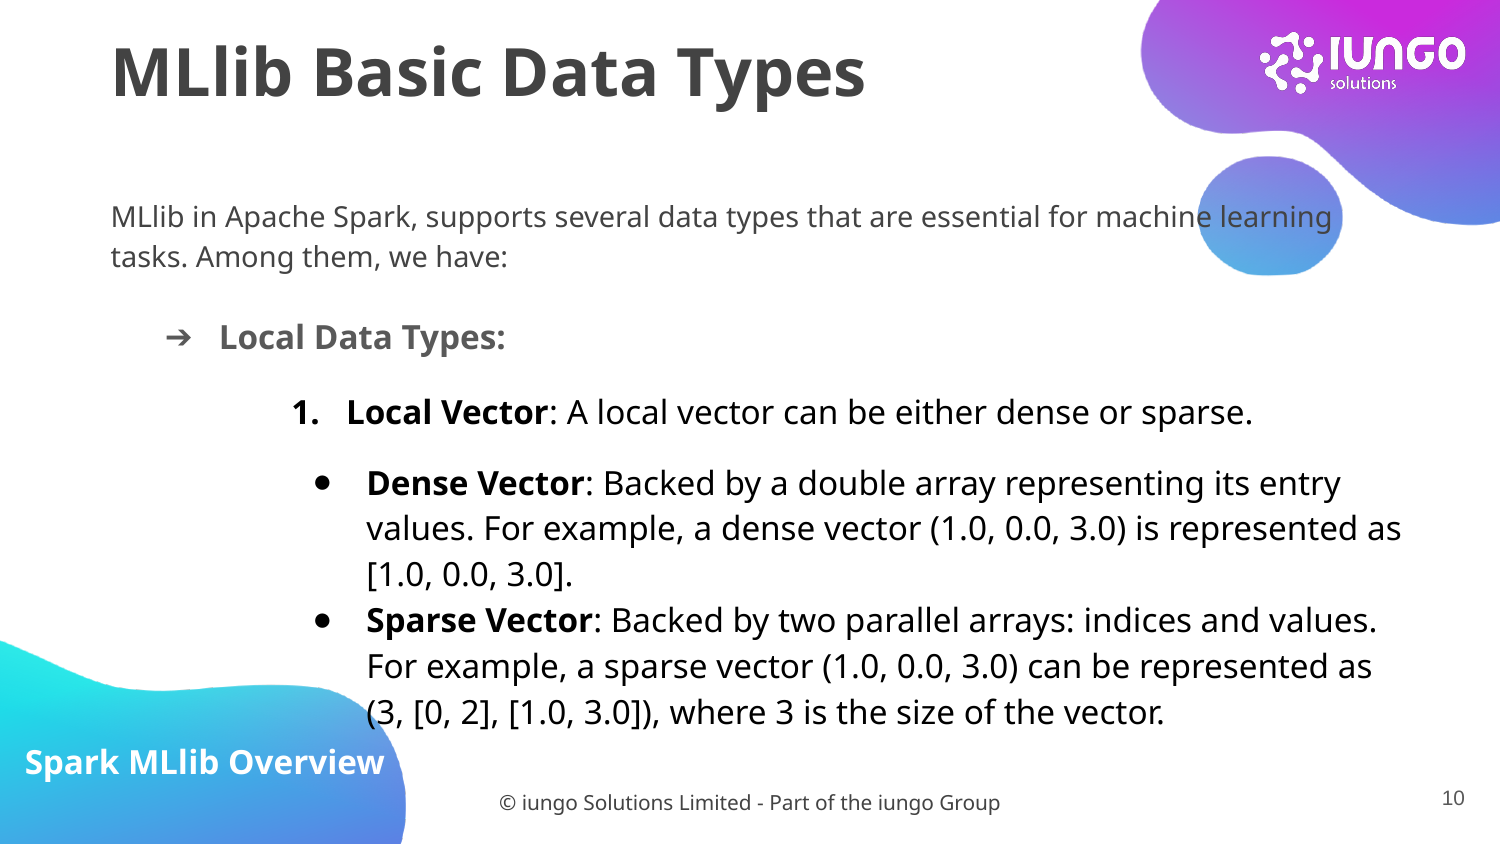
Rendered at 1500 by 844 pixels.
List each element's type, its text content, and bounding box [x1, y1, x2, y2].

text_box 1. Local Vector: A local vector can be either dense or sparse. Dense Vector: Backed by a double array representing its entry values. For example, a dense vector (1.0, 0.0, 3.0) is represented as [1.0, 0.0, 3.0]. Sparse Vector: Backed by two parallel arrays: indices and values. For example, a sparse vector (1.0, 0.0, 3.0) can be represented as (3, [0, 2], [1.0, 3.0]), where 3 is the size of the vector. [276, 369, 1420, 723]
text_box Local Data Types: [128, 301, 530, 366]
list MLlib in Apache Spark, supports several data types that are essential for machine learning tasks. Among them, we have: [95, 178, 1390, 289]
subtitle Spark MLlib Overview [9, 719, 411, 844]
picture [0, 0, 1500, 844]
title MLlib Basic Data Types [95, 30, 924, 125]
slide_number <number> [1389, 764, 1480, 830]
